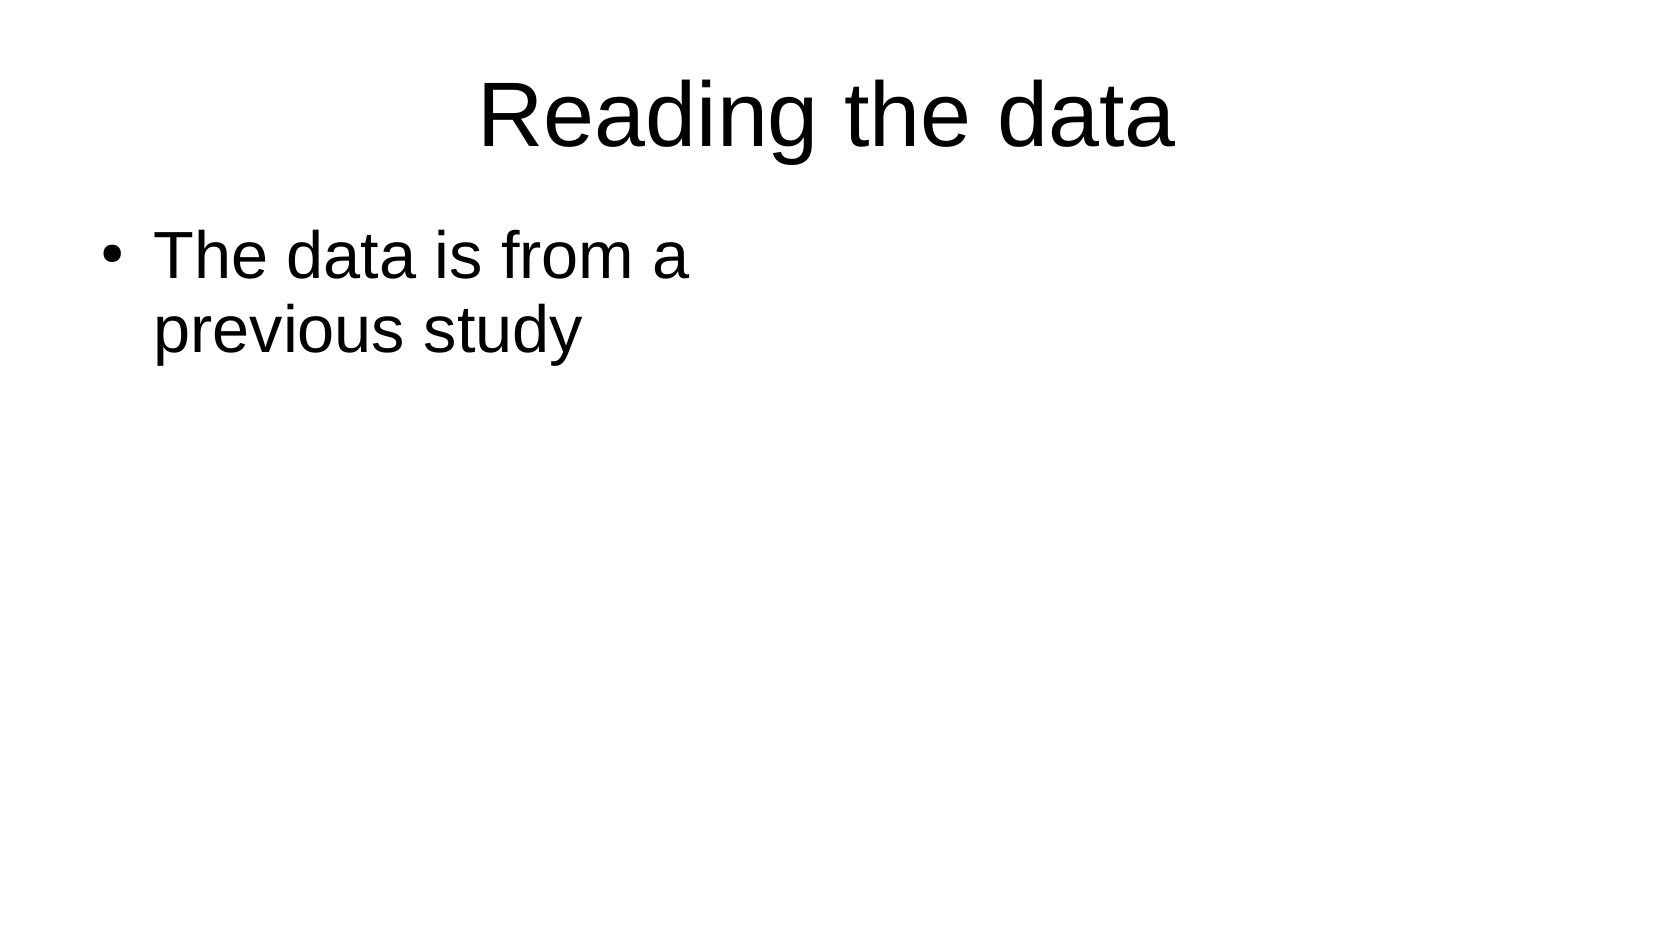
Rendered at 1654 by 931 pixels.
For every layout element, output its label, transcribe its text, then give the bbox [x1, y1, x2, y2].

list The data is from a previous study [82, 217, 809, 758]
title Reading the data [82, 37, 1571, 193]
